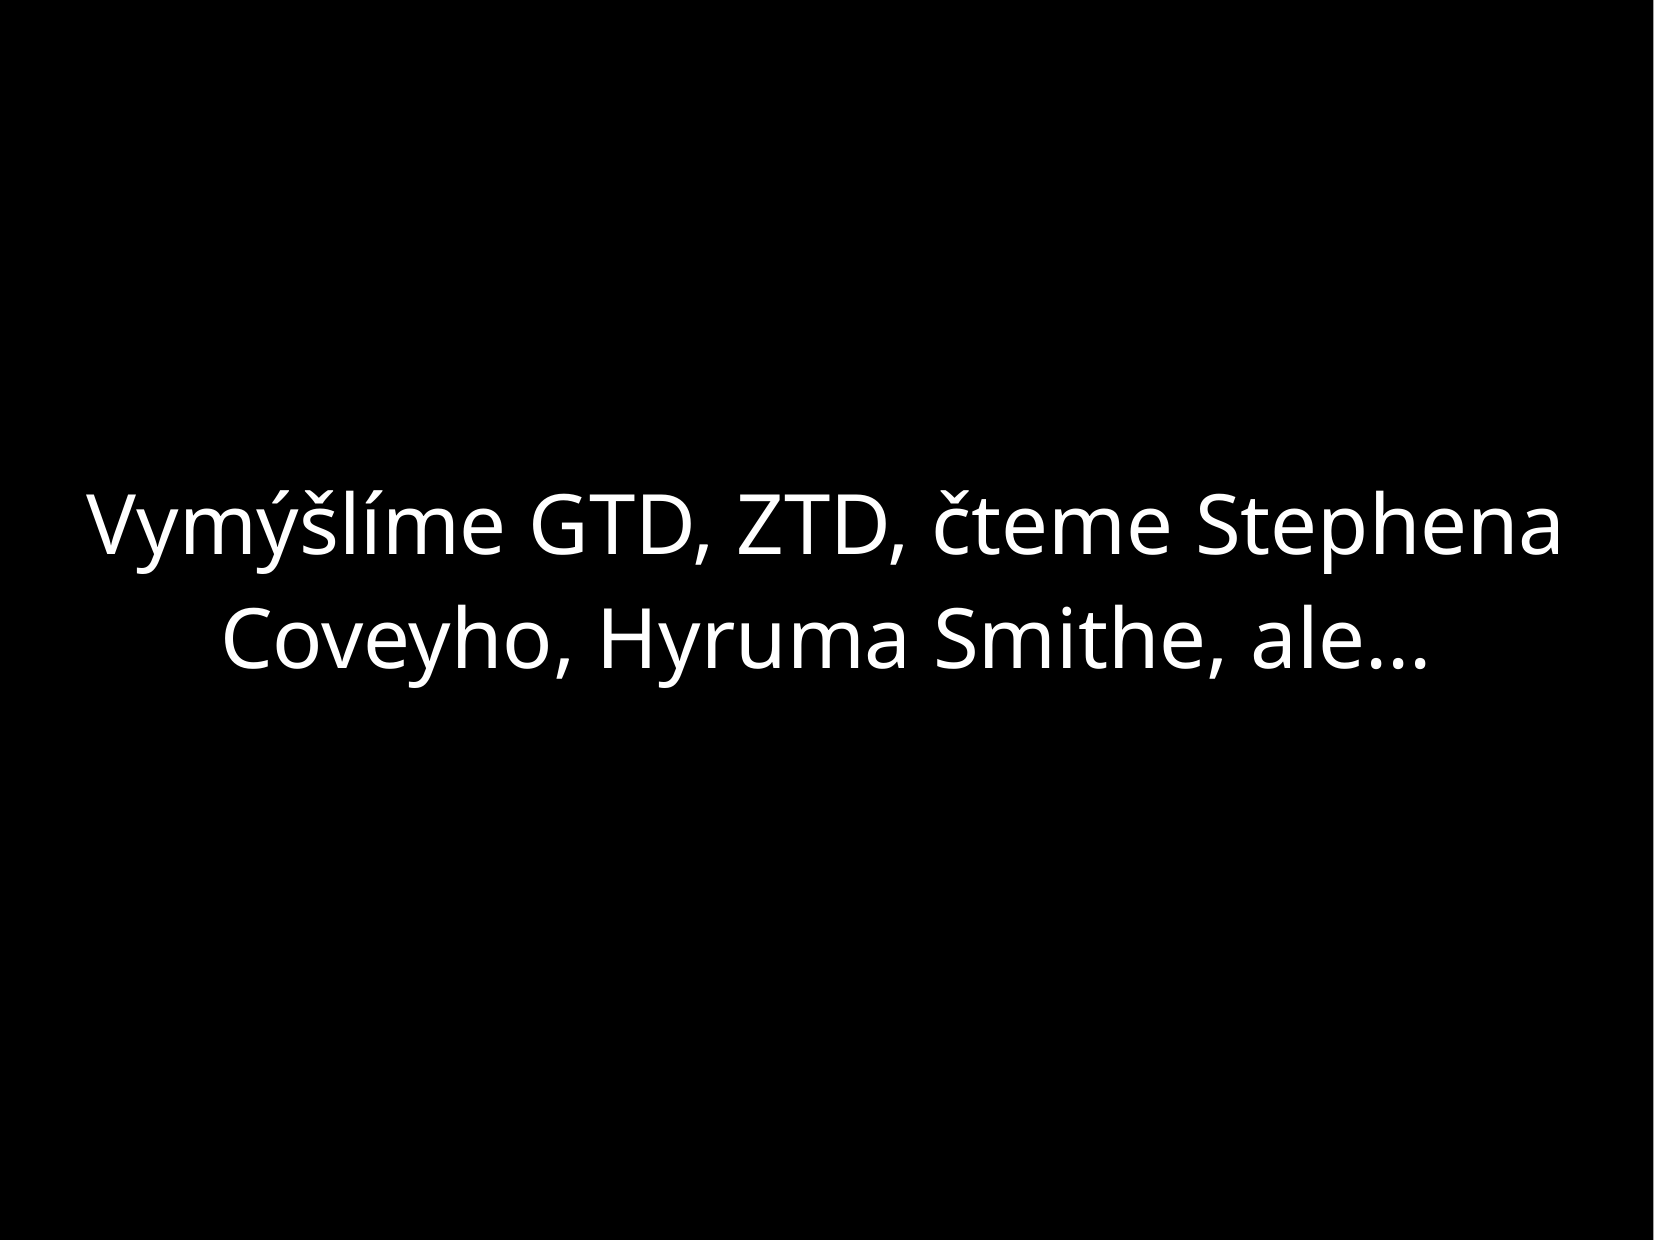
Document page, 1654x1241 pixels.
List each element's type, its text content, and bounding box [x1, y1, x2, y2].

subtitle Vymýšlíme GTD, ZTD, čteme Stephena Coveyho, Hyruma Smithe, ale... [82, 56, 1571, 1102]
